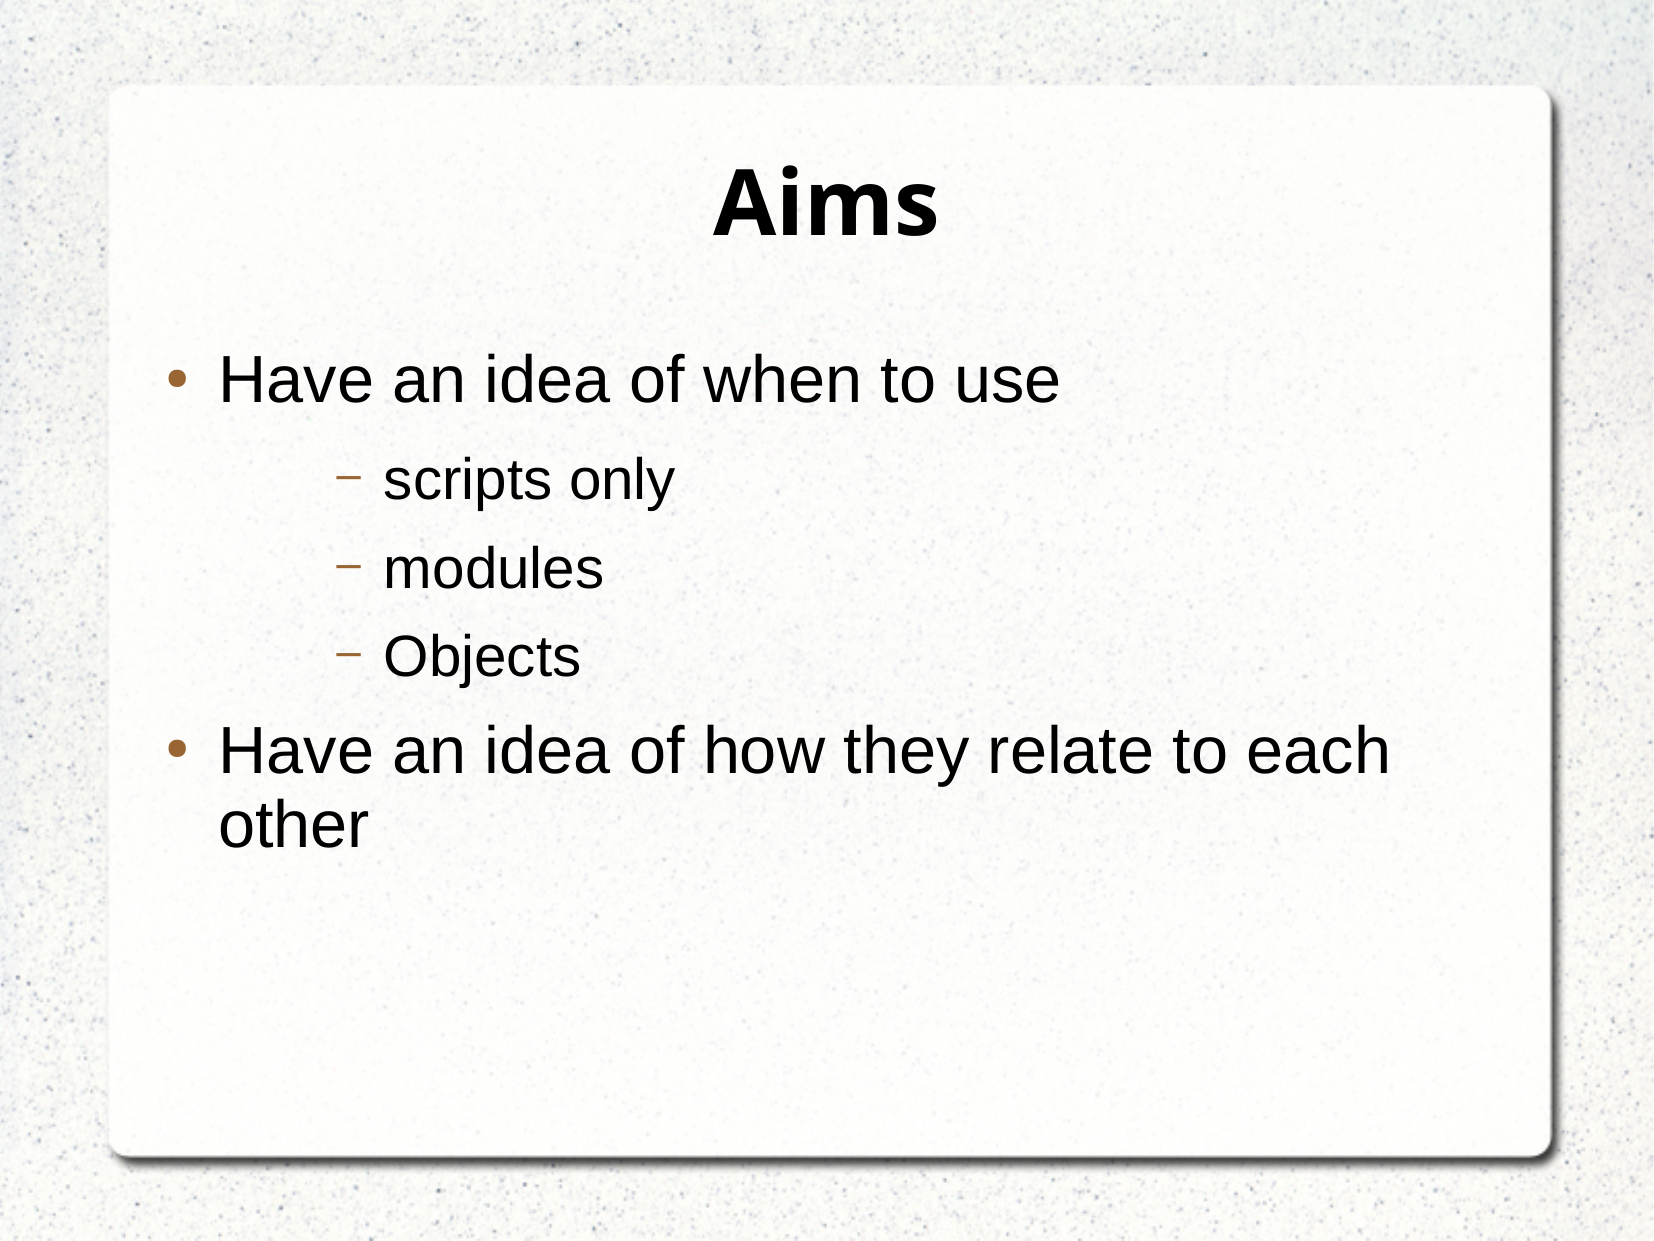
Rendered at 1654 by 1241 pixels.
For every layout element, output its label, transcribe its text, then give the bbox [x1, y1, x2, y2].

title Aims [118, 96, 1536, 304]
list Have an idea of when to use scripts only modules Objects Have an idea of how they relate to each other [147, 342, 1506, 978]
picture [0, 0, 1654, 1241]
